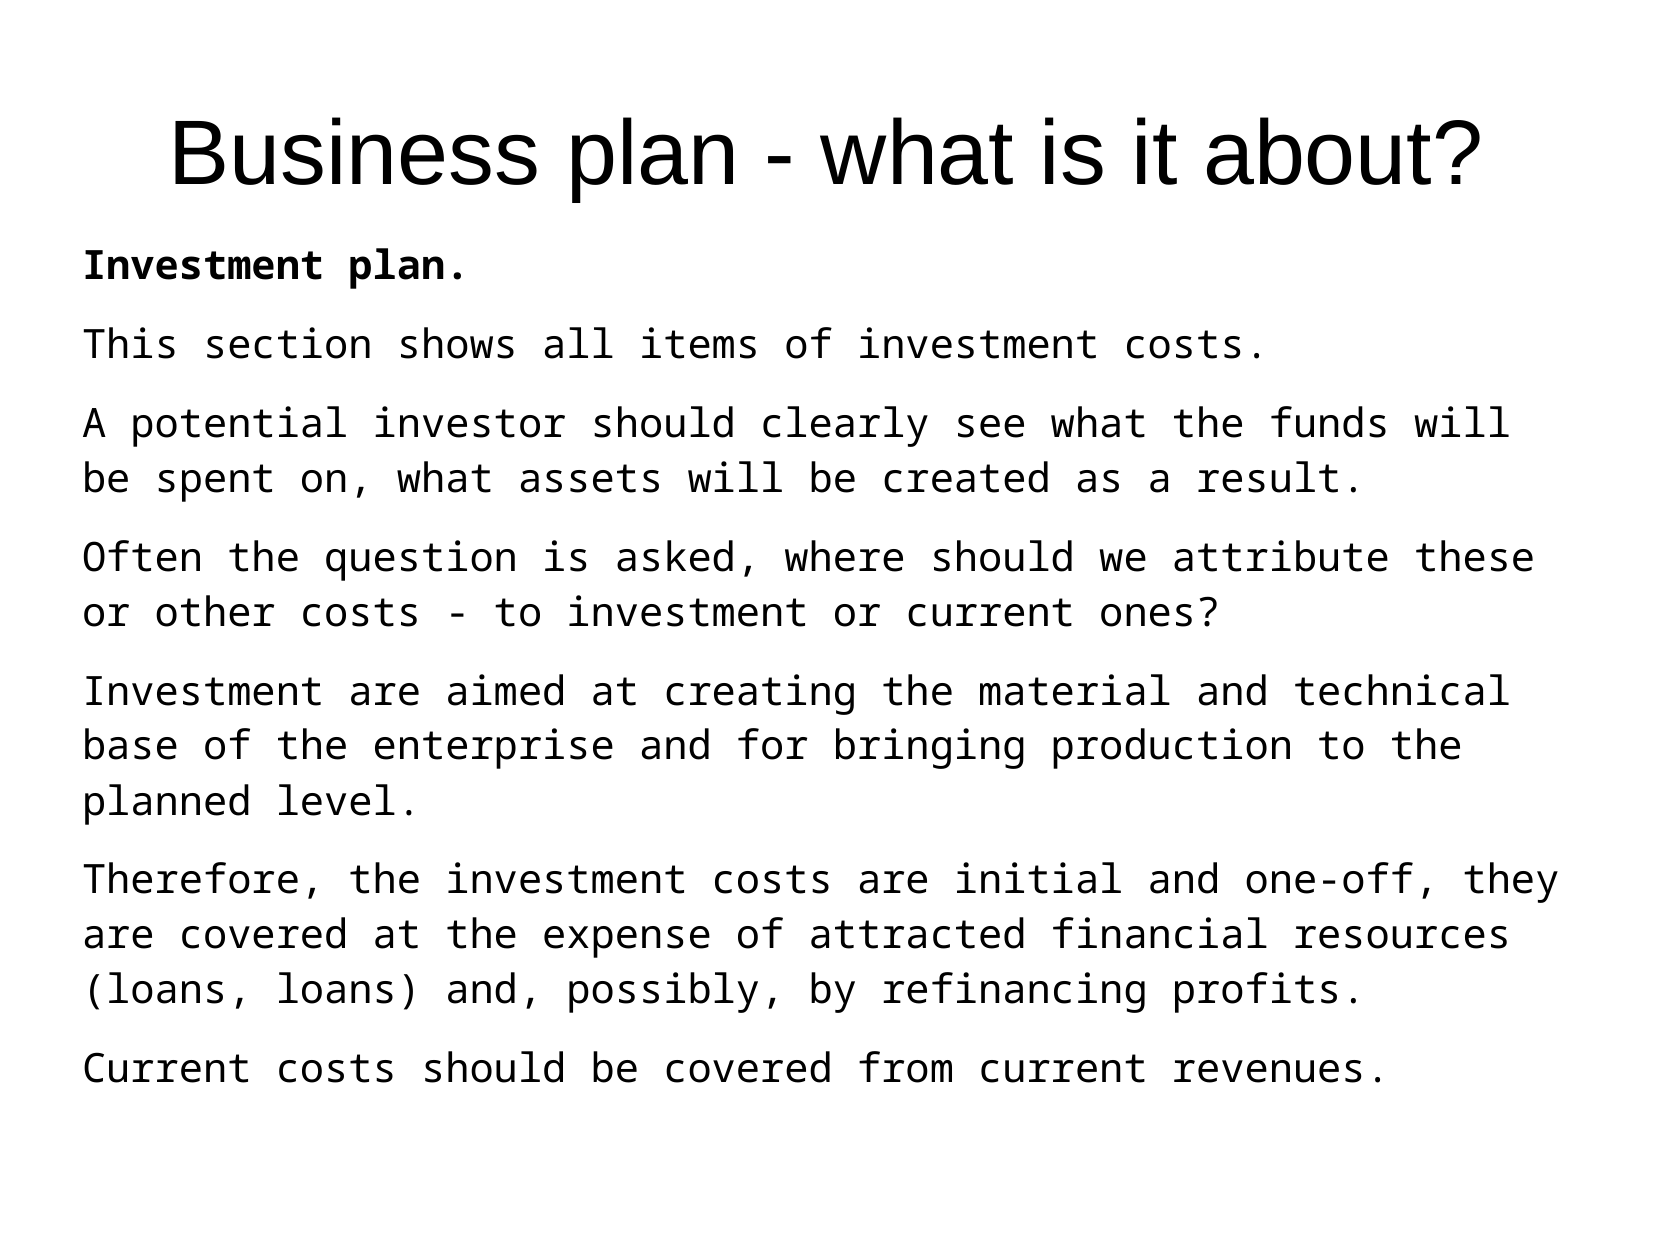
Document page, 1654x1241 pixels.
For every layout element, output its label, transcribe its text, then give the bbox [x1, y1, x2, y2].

title Business plan - what is it about? [82, 49, 1571, 236]
list Investment plan. This section shows all items of investment costs. A potential investor should clearly see what the funds will be spent on, what assets will be created as a result. Often the question is asked, where should we attribute these or other costs - to investment or current ones? Investment are aimed at creating the material and technical base of the enterprise and for bringing production to the planned level. Therefore, the investment costs are initial and one-off, they are covered at the expense of attracted financial resources (loans, loans) and, possibly, by refinancing profits. Current costs should be covered from current revenues. [82, 236, 1571, 1123]
